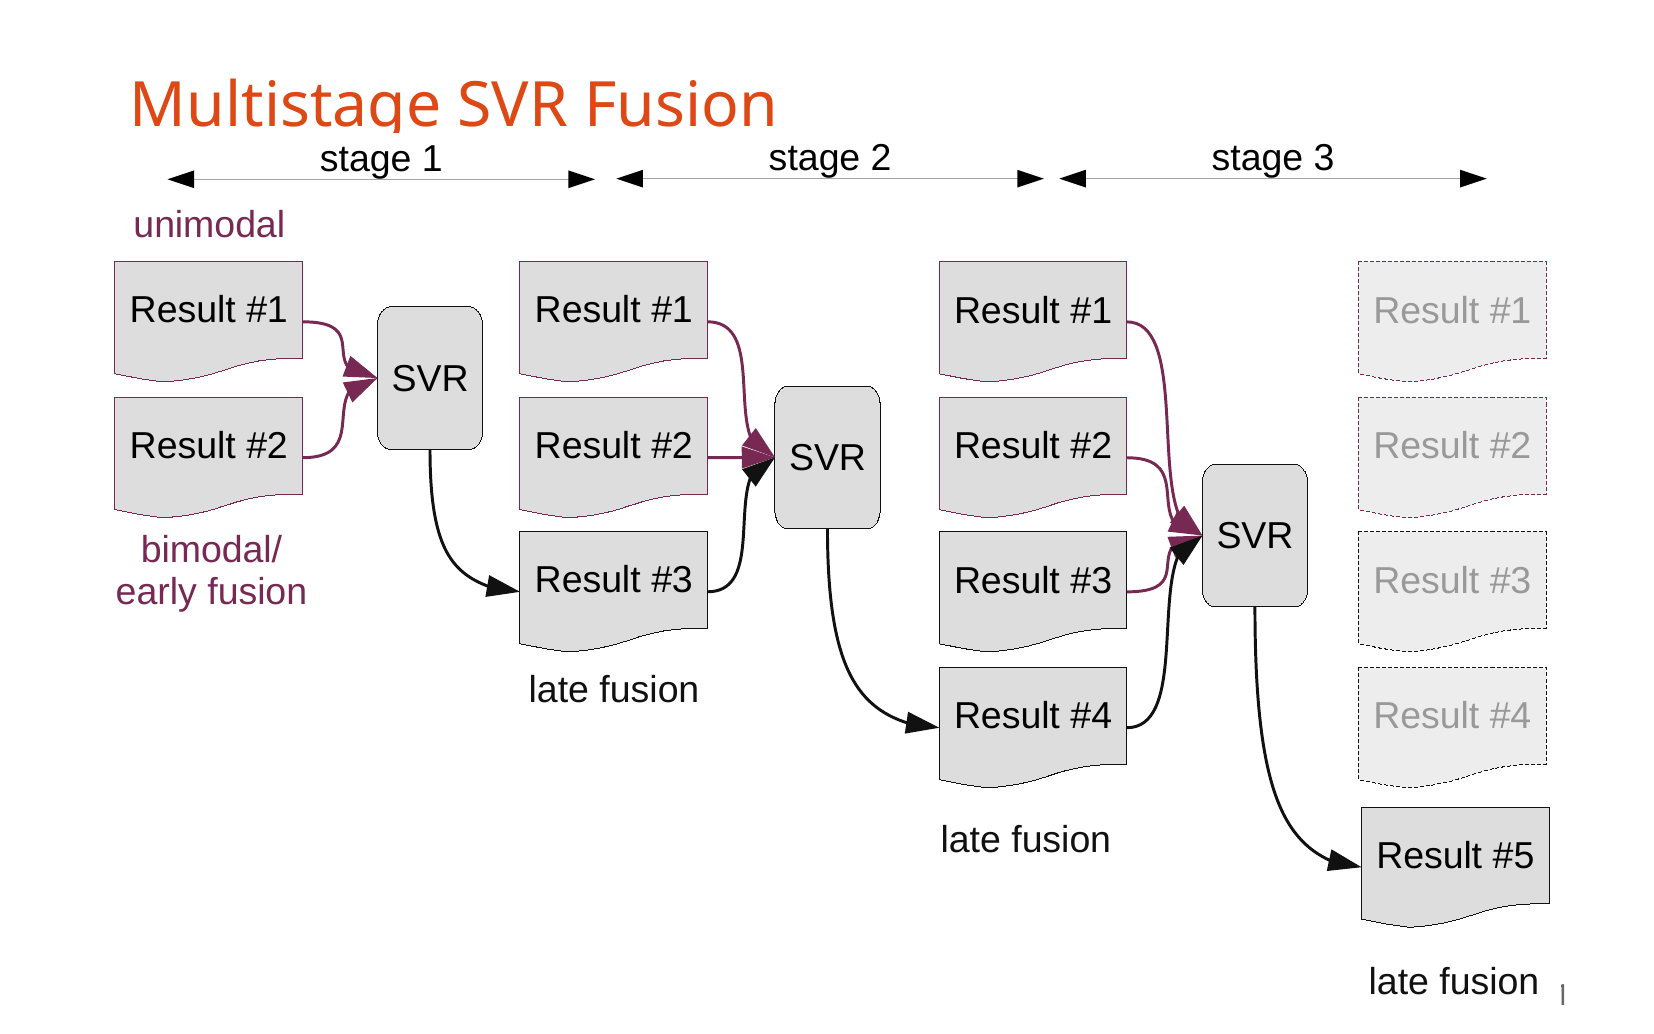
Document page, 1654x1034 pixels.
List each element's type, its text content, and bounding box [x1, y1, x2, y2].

picture [104, 133, 1561, 1015]
title Multistage SVR Fusion [129, 49, 1518, 133]
